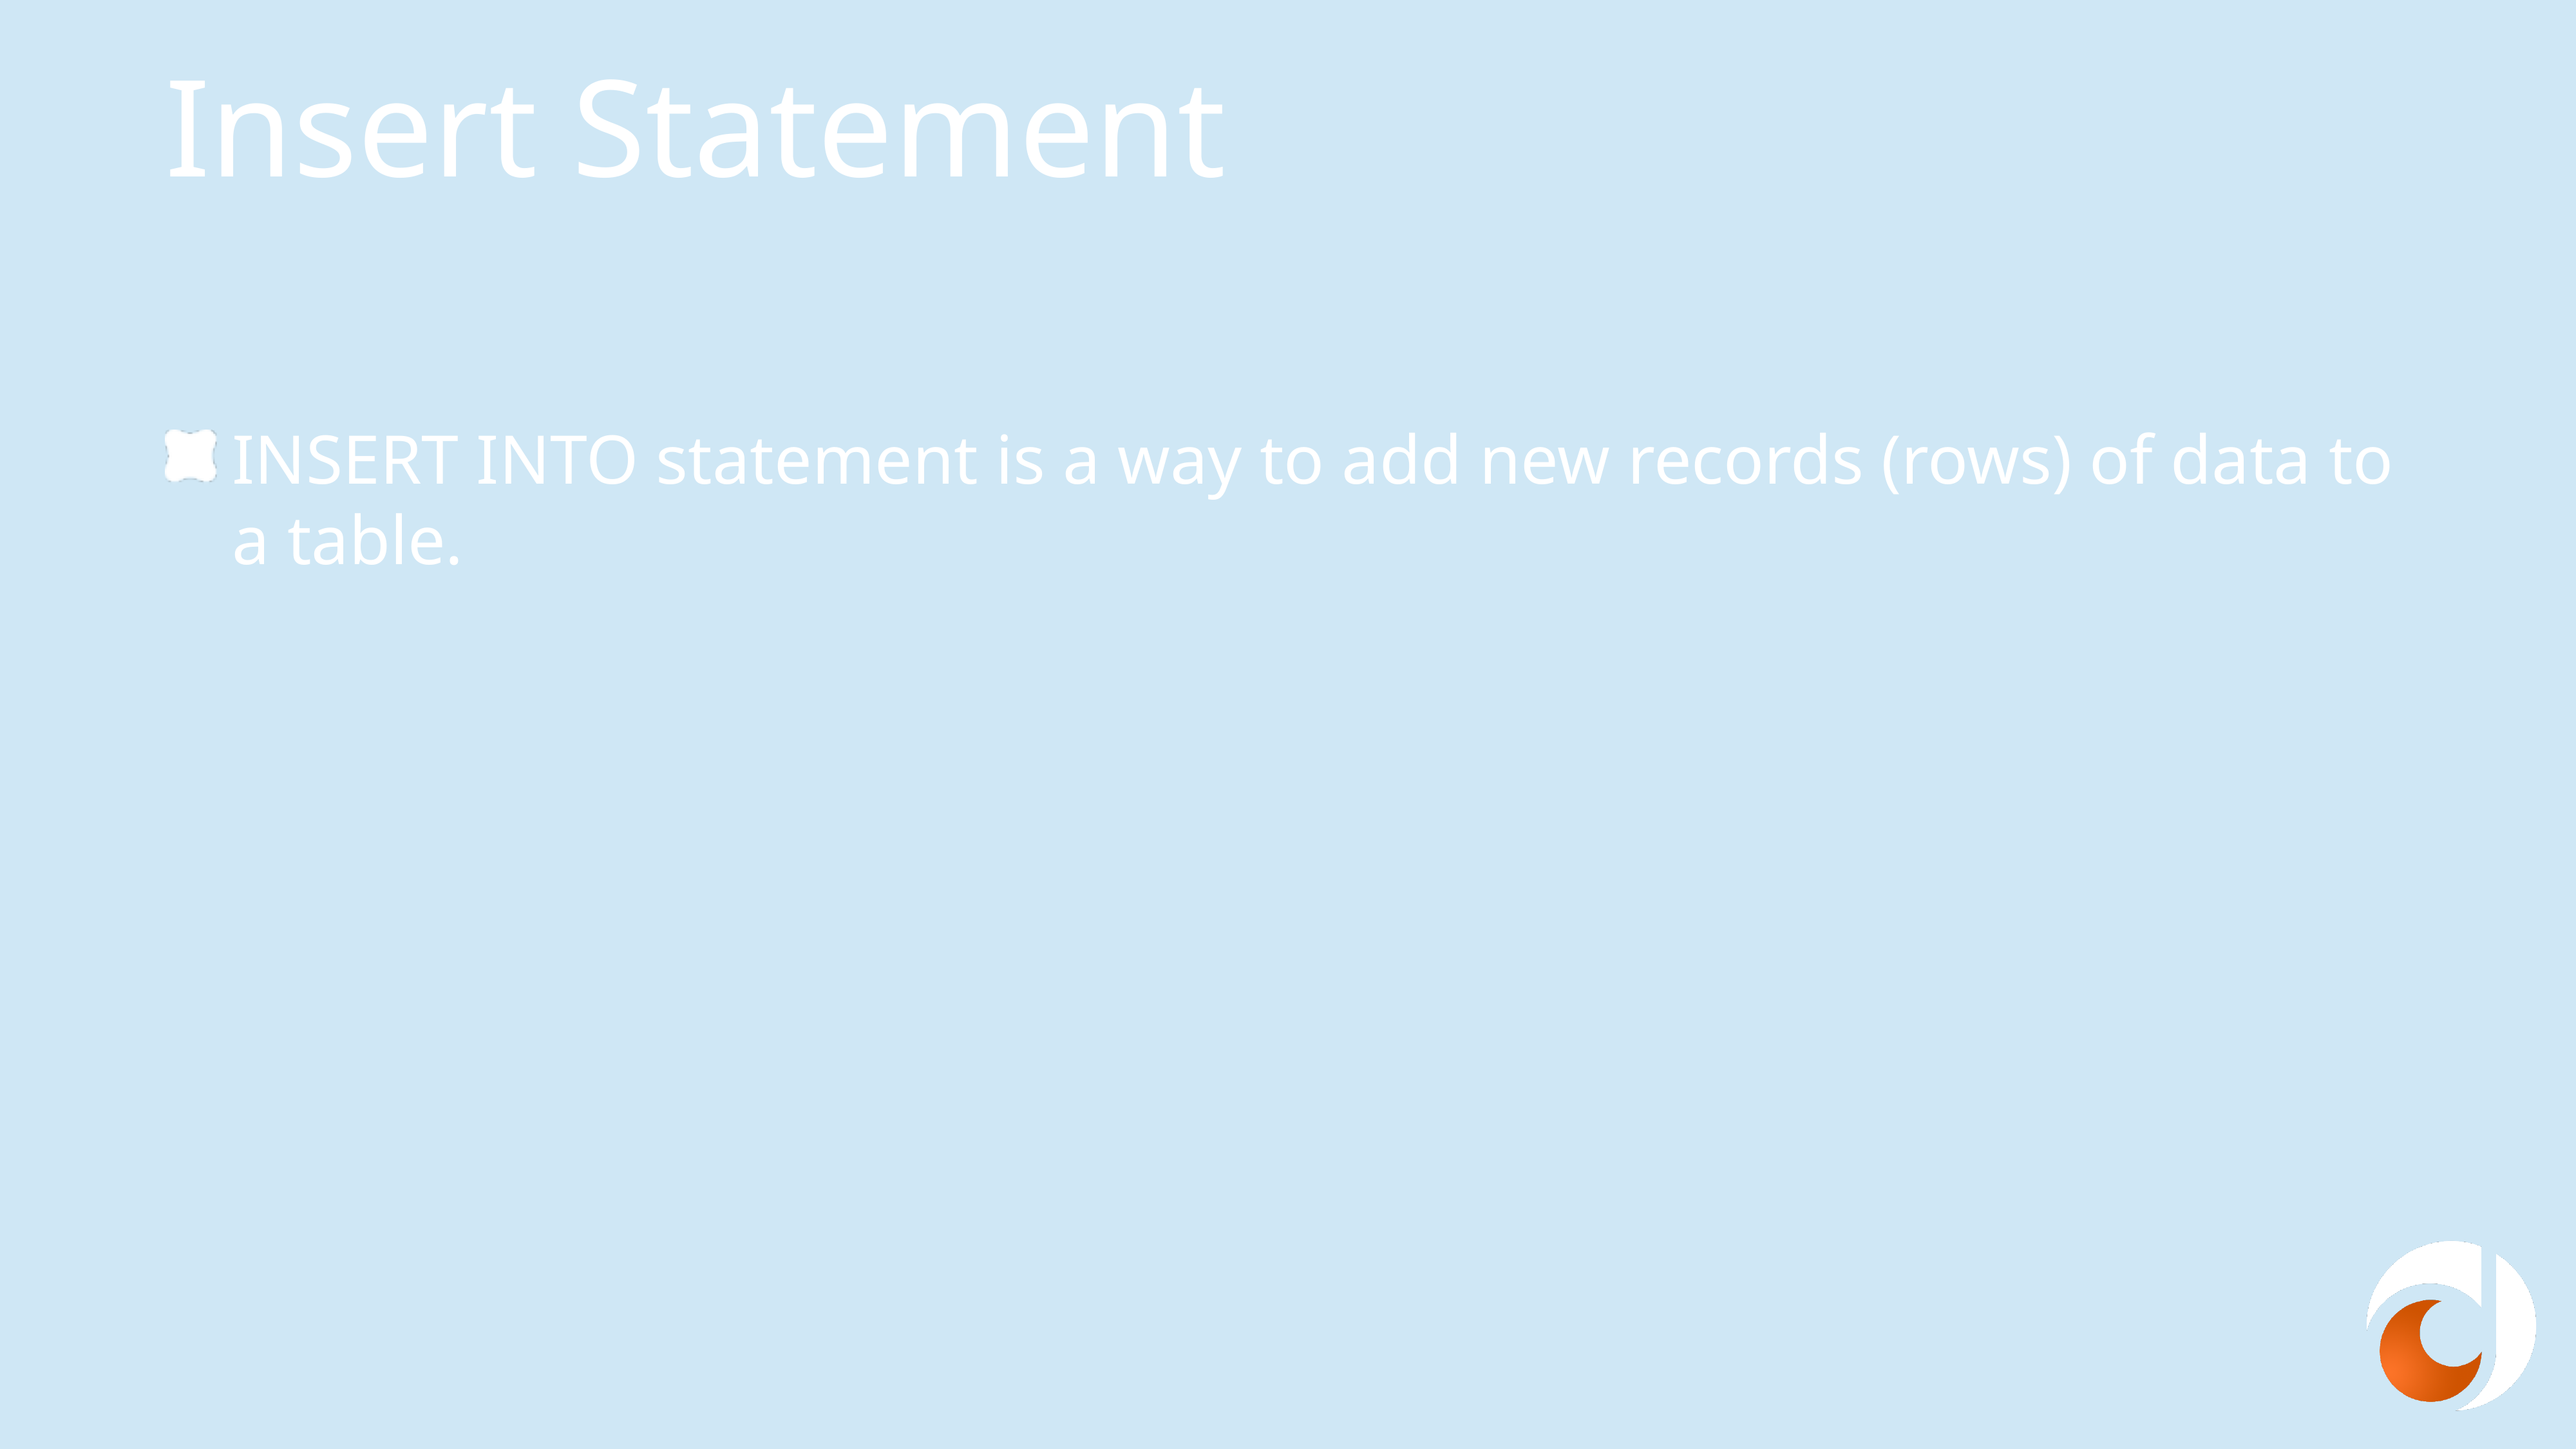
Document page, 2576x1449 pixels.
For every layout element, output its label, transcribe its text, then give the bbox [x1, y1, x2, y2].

list INSERT INTO statement is a way to add new records (rows) of data to a table. [155, 412, 2421, 1262]
picture [2361, 1236, 2550, 1414]
title Insert Statement [155, 37, 2421, 400]
